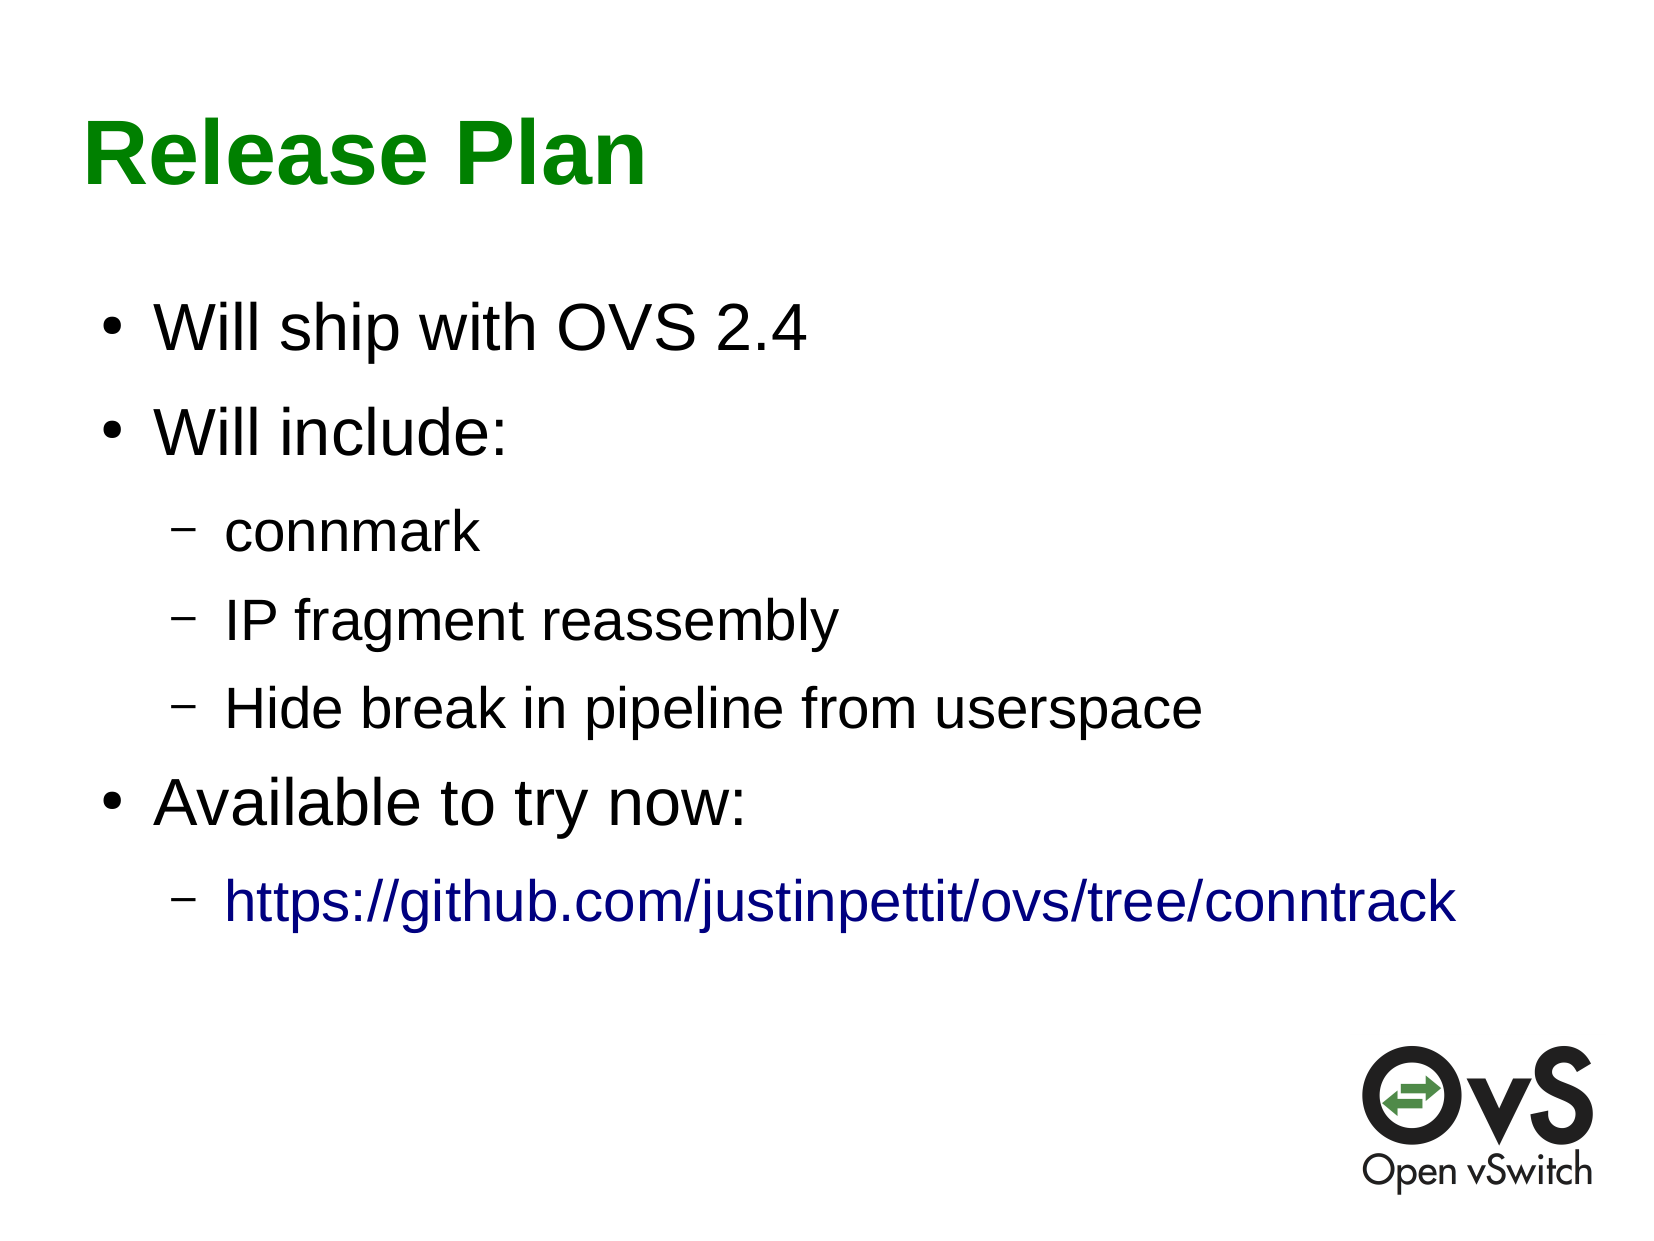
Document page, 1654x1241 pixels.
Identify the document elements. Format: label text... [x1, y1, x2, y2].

title Release Plan [82, 49, 1571, 257]
list Will ship with OVS 2.4 Will include: connmark IP fragment reassembly Hide break in pipeline from userspace Available to try now: https://github.com/justinpettit/ovs/tree/conntrack [82, 290, 1571, 1010]
picture [1350, 1034, 1606, 1200]
